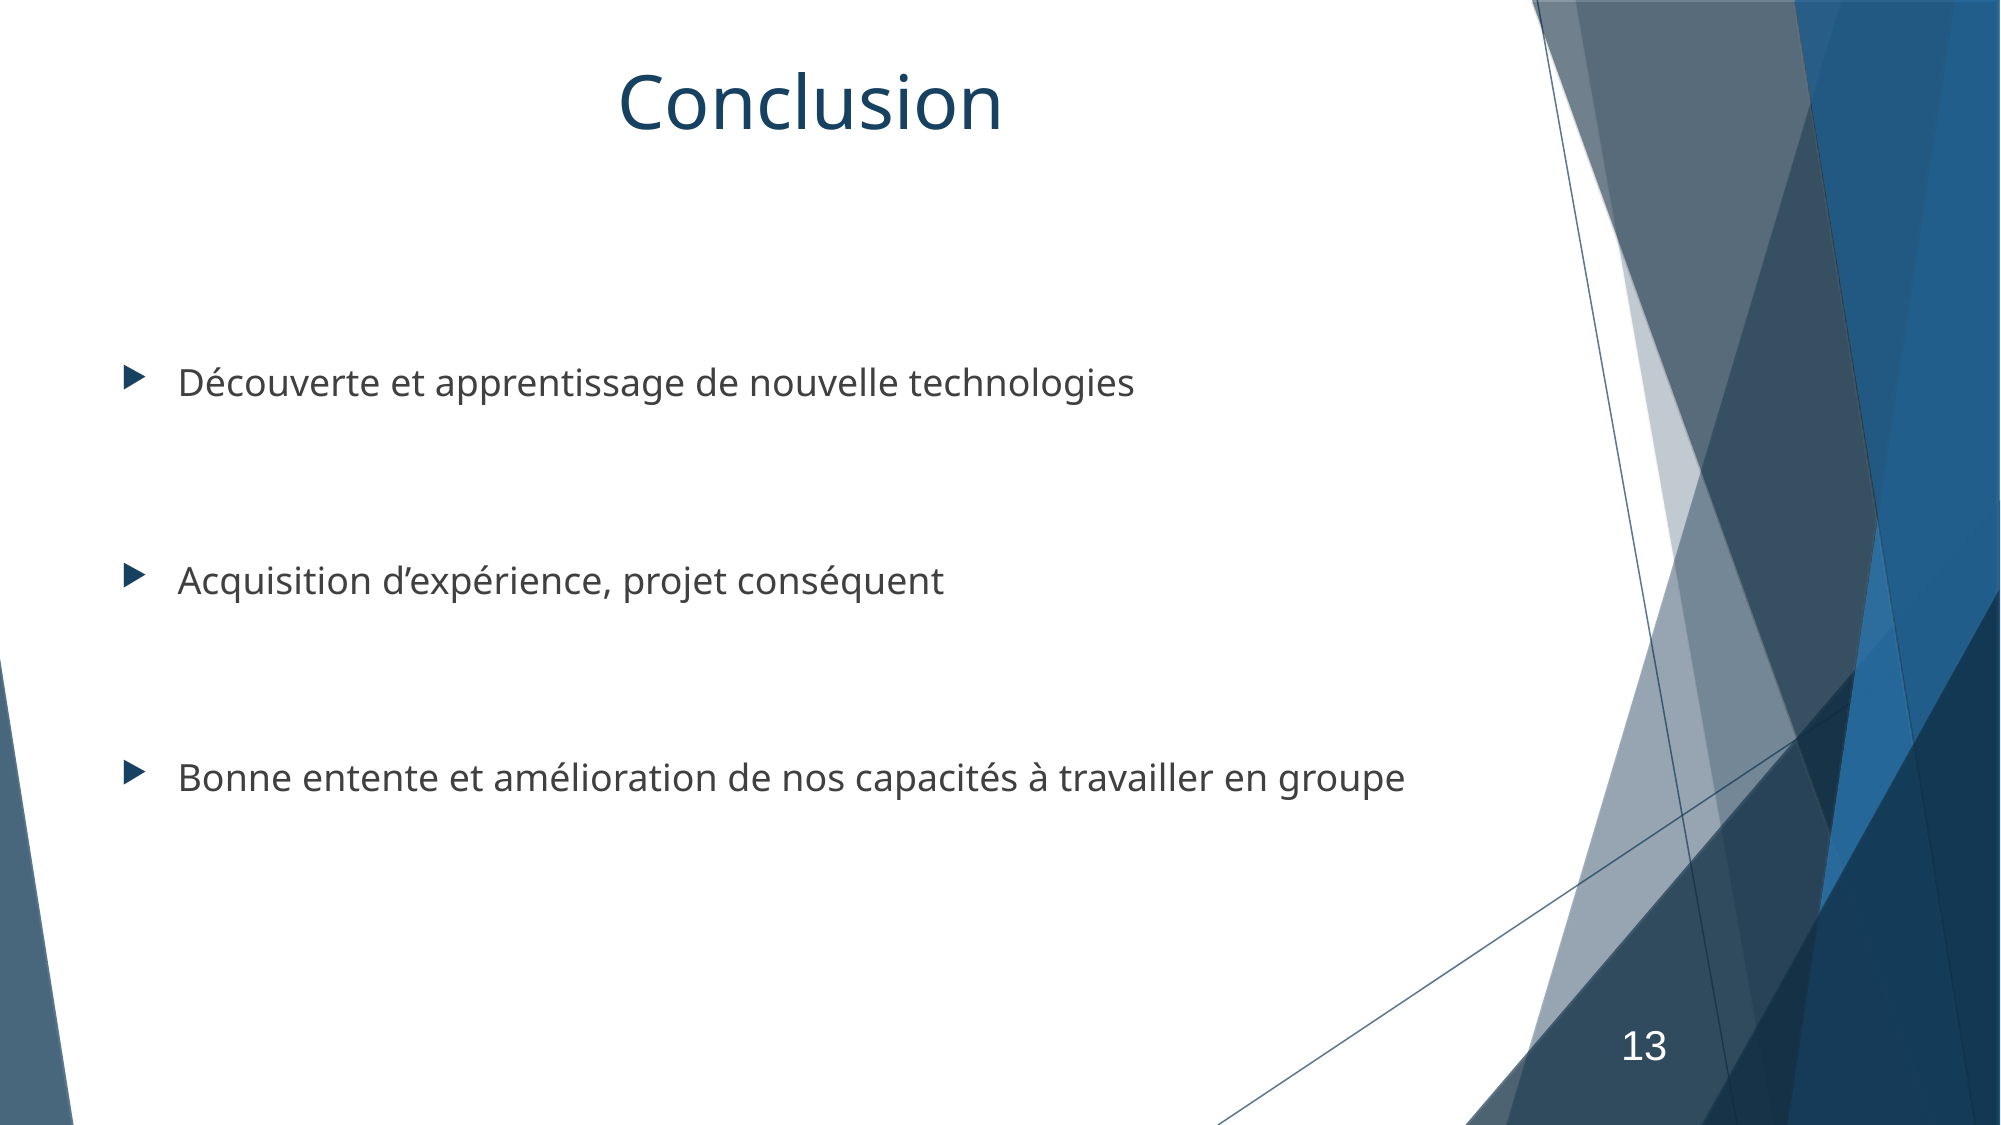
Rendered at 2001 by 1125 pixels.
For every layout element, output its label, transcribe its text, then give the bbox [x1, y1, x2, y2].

list Découverte et apprentissage de nouvelle technologies Acquisition d’expérience, projet conséquent Bonne entente et amélioration de nos capacités à travailler en groupe [106, 154, 1678, 1016]
text_box 13 [1606, 1015, 1689, 1078]
title Conclusion [106, 47, 1517, 154]
